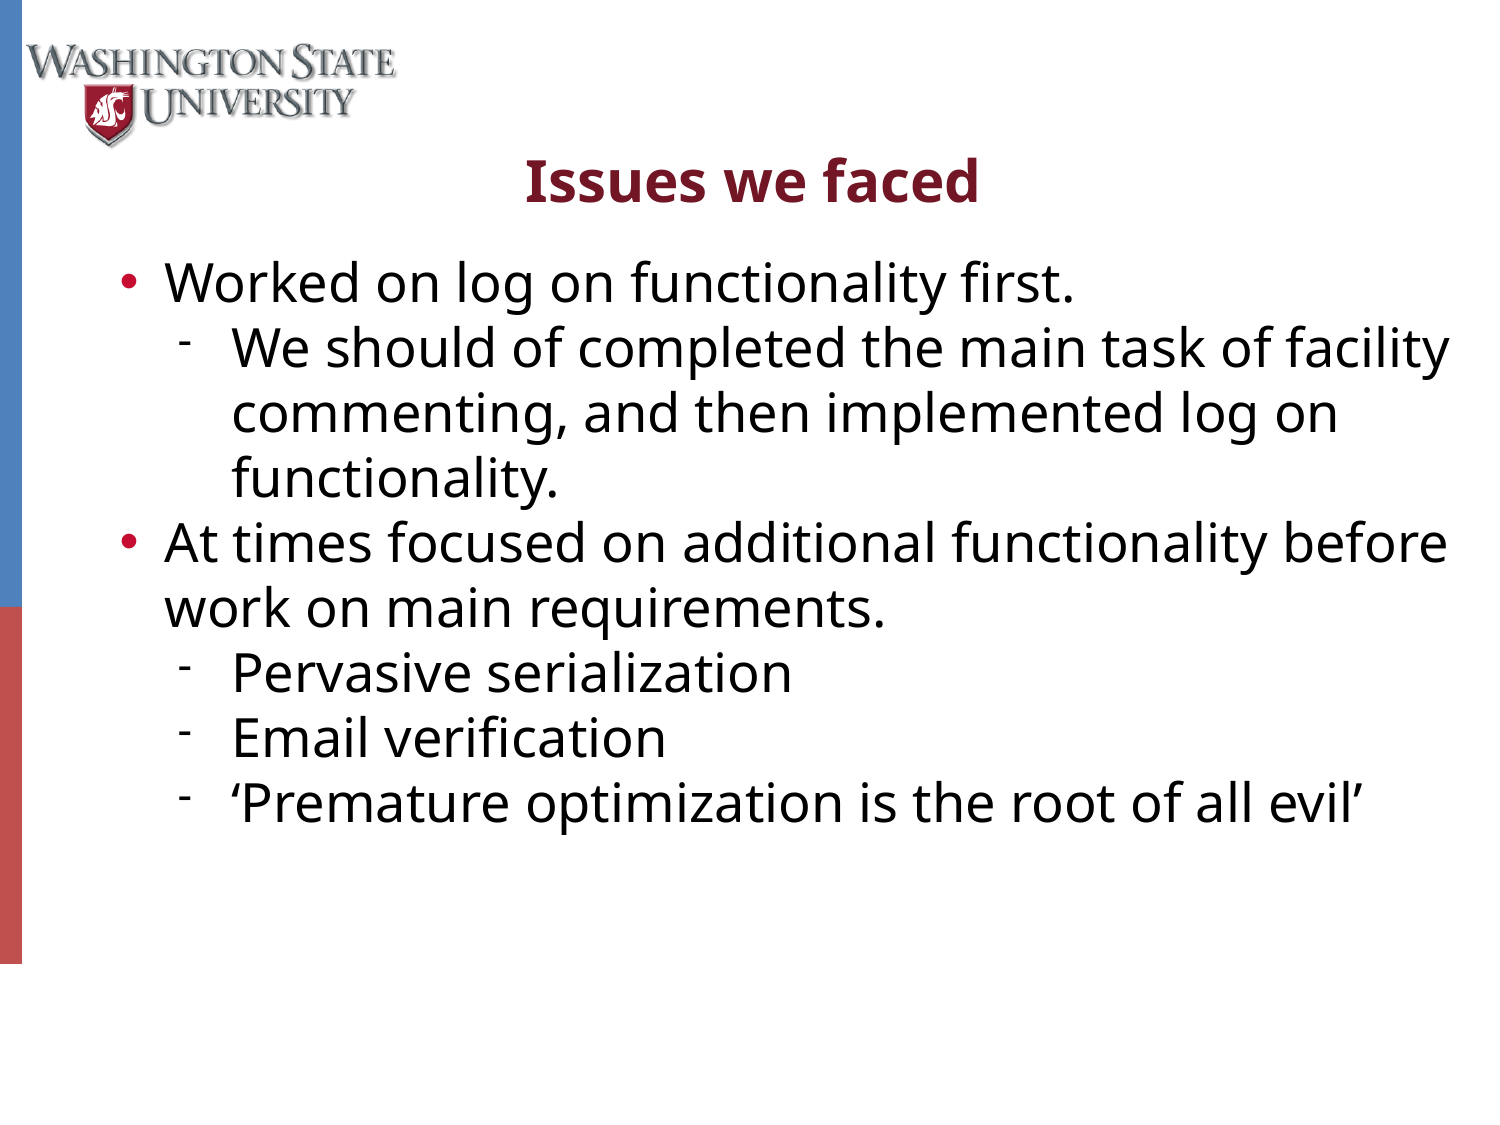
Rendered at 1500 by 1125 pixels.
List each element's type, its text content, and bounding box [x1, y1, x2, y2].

text_box Worked on log on functionality first. We should of completed the main task of facility commenting, and then implemented log on functionality. At times focused on additional functionality before work on main requirements. Pervasive serialization Email verification ‘Premature optimization is the root of all evil’ [67, 241, 1473, 778]
picture [0, 0, 426, 178]
text_box Issues we faced [116, 136, 1392, 216]
